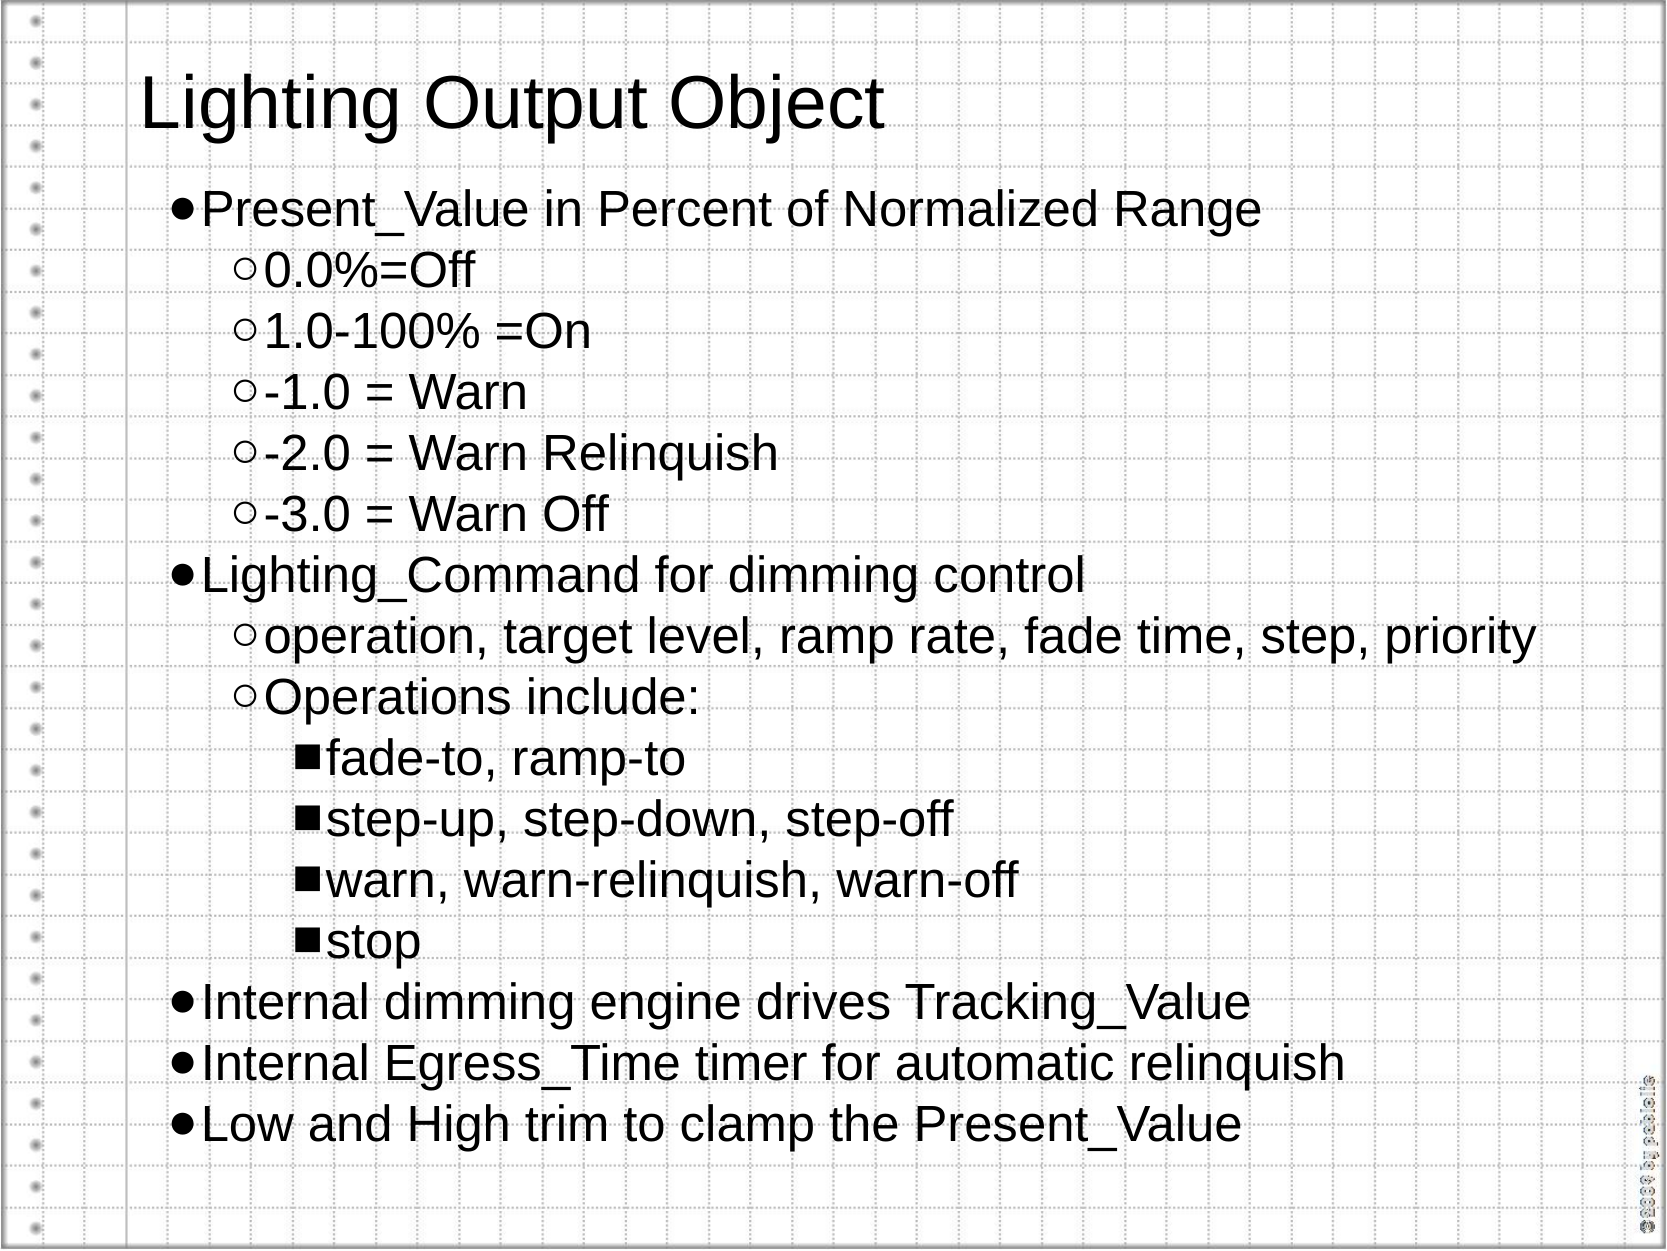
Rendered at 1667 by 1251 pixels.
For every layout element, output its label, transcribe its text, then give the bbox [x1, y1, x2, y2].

list Present_Value in Percent of Normalized Range 0.0%=Off 1.0-100% =On -1.0 = Warn -2.0 = Warn Relinquish -3.0 = Warn Off Lighting_Command for dimming control operation, target level, ramp rate, fade time, step, priority Operations include: fade-to, ramp-to step-up, step-down, step-off warn, warn-relinquish, warn-off stop Internal dimming engine drives Tracking_Value Internal Egress_Time timer for automatic relinquish Low and High trim to clamp the Present_Value [132, 169, 1631, 1182]
picture [0, 0, 1667, 1250]
title Lighting Output Object [133, 47, 1630, 169]
